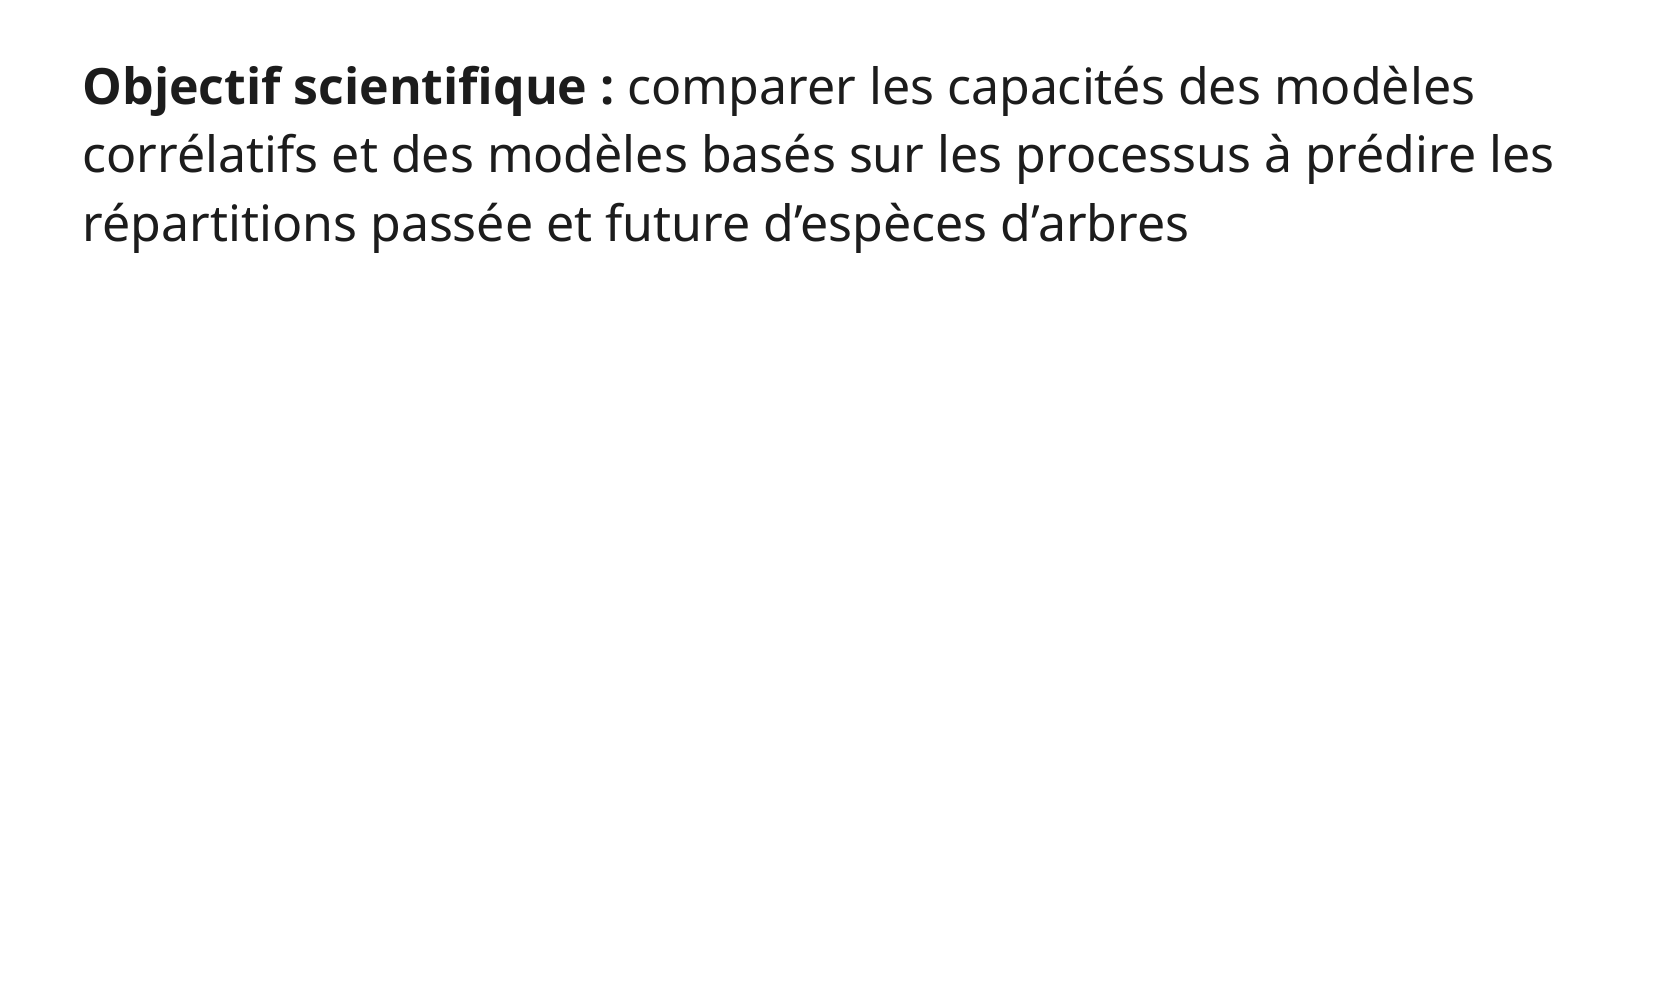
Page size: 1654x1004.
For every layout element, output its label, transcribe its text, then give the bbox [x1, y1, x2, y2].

subtitle Objectif scientifique : comparer les capacités des modèles corrélatifs et des modèles basés sur les processus à prédire les répartitions passée et future d’espèces d’arbres [82, 50, 1571, 968]
